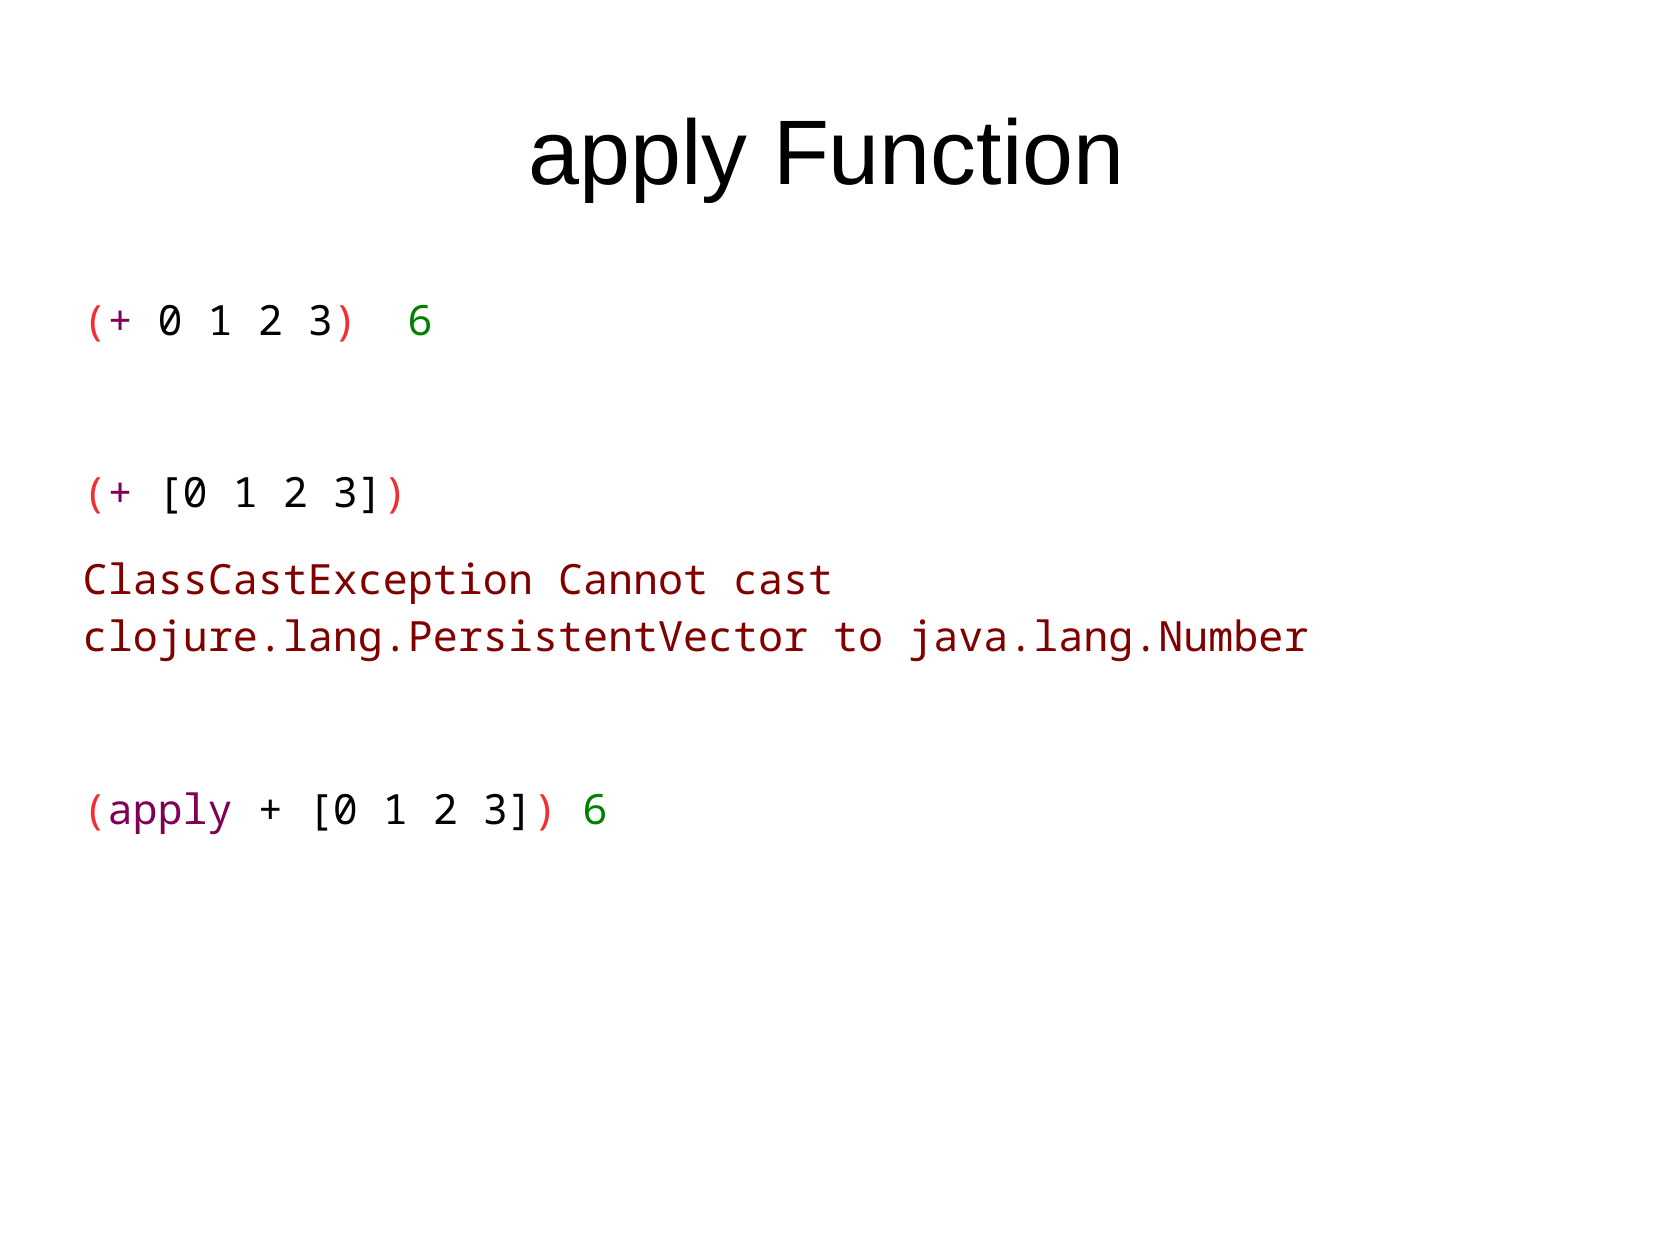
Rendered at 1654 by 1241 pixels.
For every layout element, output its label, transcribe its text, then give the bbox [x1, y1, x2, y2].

list (+ 0 1 2 3) 6 (+ [0 1 2 3]) ClassCastException Cannot cast clojure.lang.PersistentVector to java.lang.Number (apply + [0 1 2 3]) 6 [82, 290, 1538, 1010]
title apply Function [82, 49, 1571, 257]
